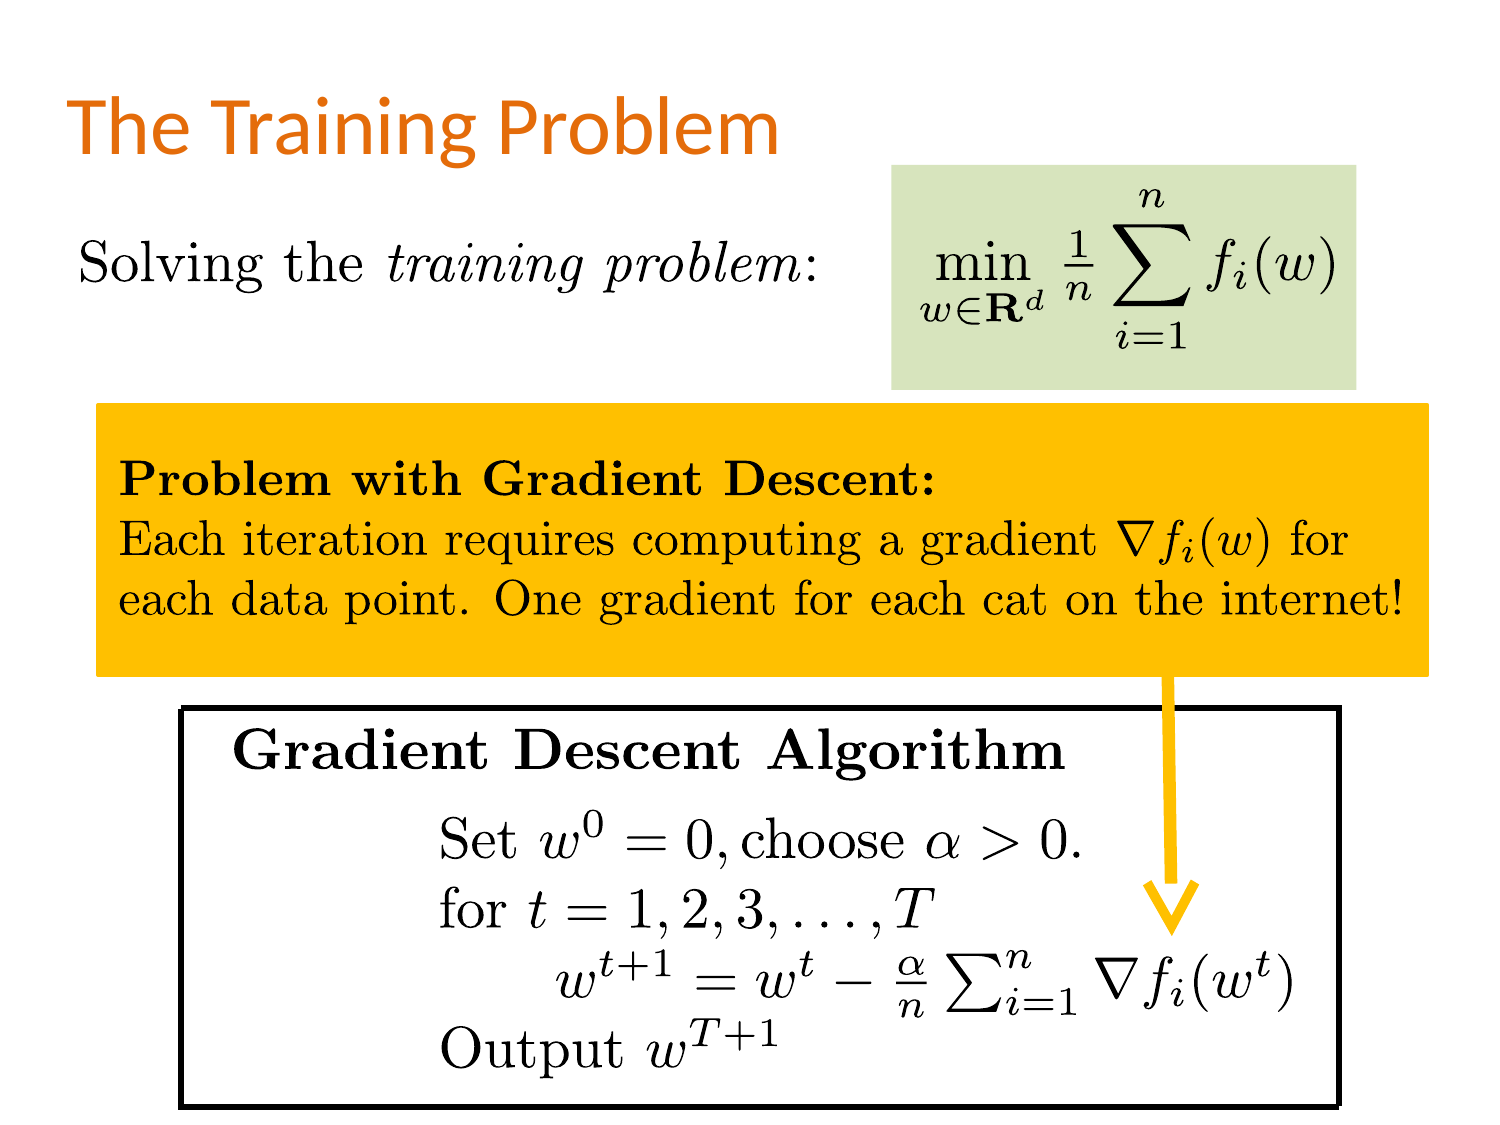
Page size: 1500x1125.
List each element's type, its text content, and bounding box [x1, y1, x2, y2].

text_box [230, 728, 1067, 781]
text_box [98, 404, 1428, 676]
text_box The Training Problem [51, 27, 1432, 215]
text_box [438, 809, 1298, 1079]
text_box [77, 239, 820, 294]
text_box [891, 189, 1357, 390]
